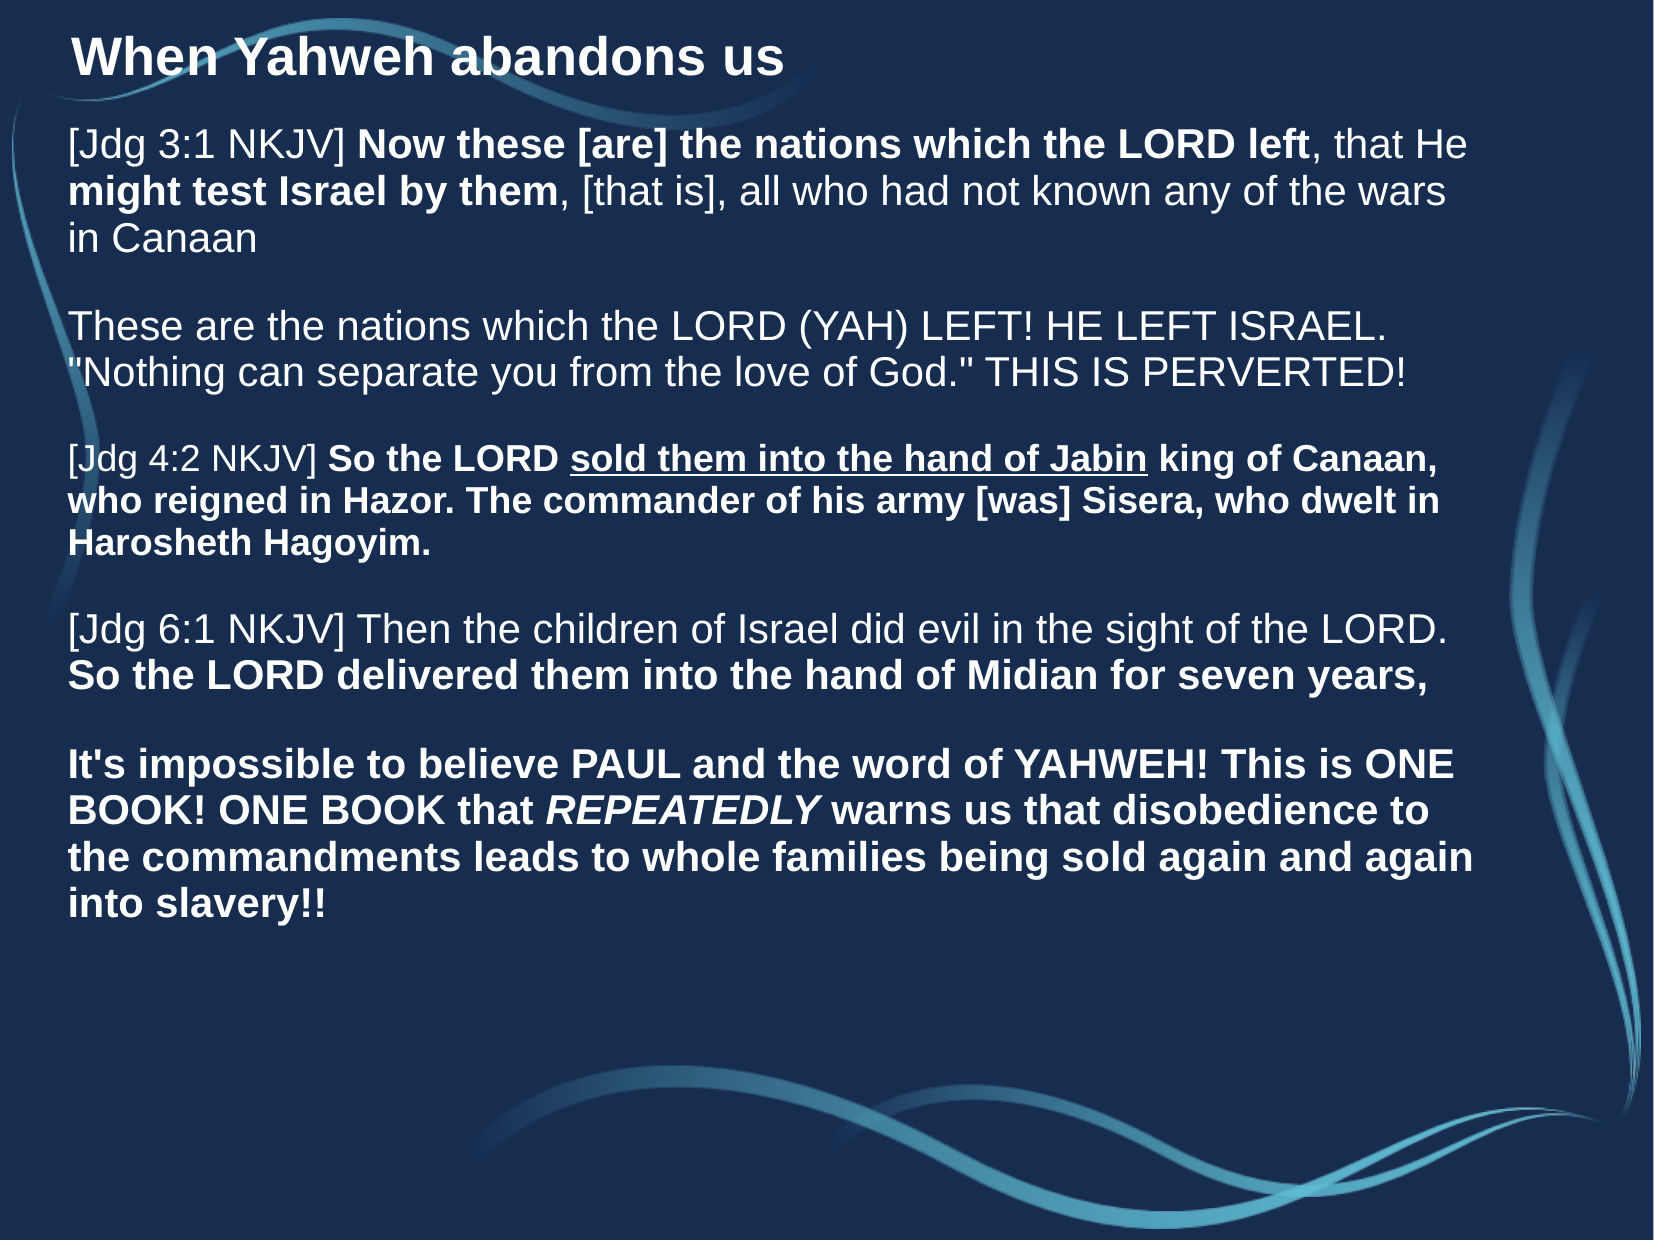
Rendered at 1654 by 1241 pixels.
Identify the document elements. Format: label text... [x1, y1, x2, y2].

picture [12, 18, 822, 625]
title When Yahweh abandons us [56, 18, 1545, 103]
list [Jdg 3:1 NKJV] Now these [are] the nations which the LORD left, that He might test Israel by them, [that is], all who had not known any of the wars in Canaan These are the nations which the LORD (YAH) LEFT! HE LEFT ISRAEL. "Nothing can separate you from the love of God." THIS IS PERVERTED! [Jdg 4:2 NKJV] So the LORD sold them into the hand of Jabin king of Canaan, who reigned in Hazor. The commander of his army [was] Sisera, who dwelt in Harosheth Hagoyim. [Jdg 6:1 NKJV] Then the children of Israel did evil in the sight of the LORD. So the LORD delivered them into the hand of Midian for seven years, It's impossible to believe PAUL and the word of YAHWEH! This is ONE BOOK! ONE BOOK that REPEATEDLY warns us that disobedience to the commandments leads to whole families being sold again and again into slavery!! [48, 113, 1492, 1099]
picture [460, 346, 1641, 1229]
